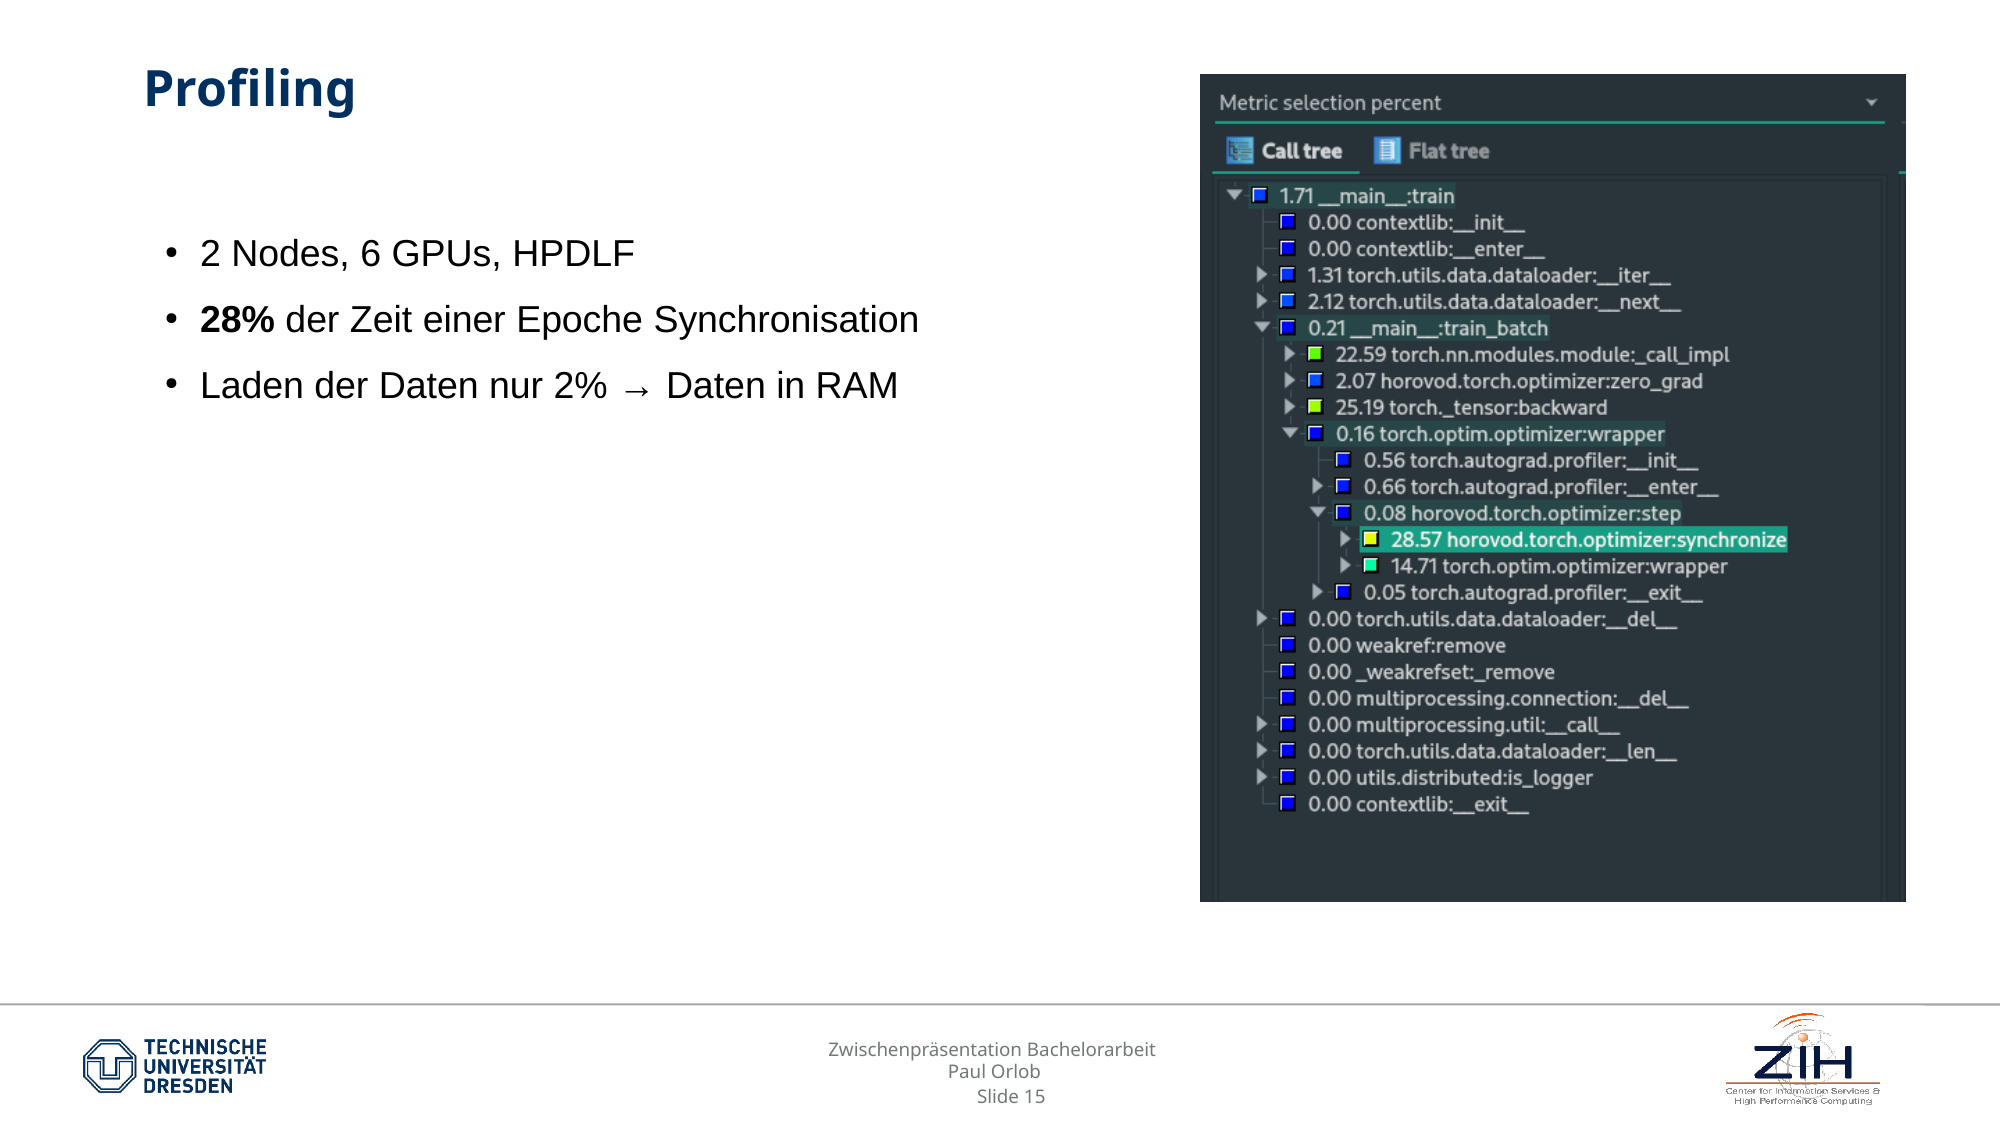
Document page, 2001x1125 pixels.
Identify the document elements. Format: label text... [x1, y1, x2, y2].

picture [1200, 74, 1906, 902]
title Profiling [143, 56, 1880, 169]
picture [83, 1039, 266, 1093]
picture [1726, 1013, 1880, 1105]
text_box 2 Nodes, 6 GPUs, HPDLF 28% der Zeit einer Epoche Synchronisation Laden der Daten nur 2% → Daten in RAM [150, 224, 1126, 414]
